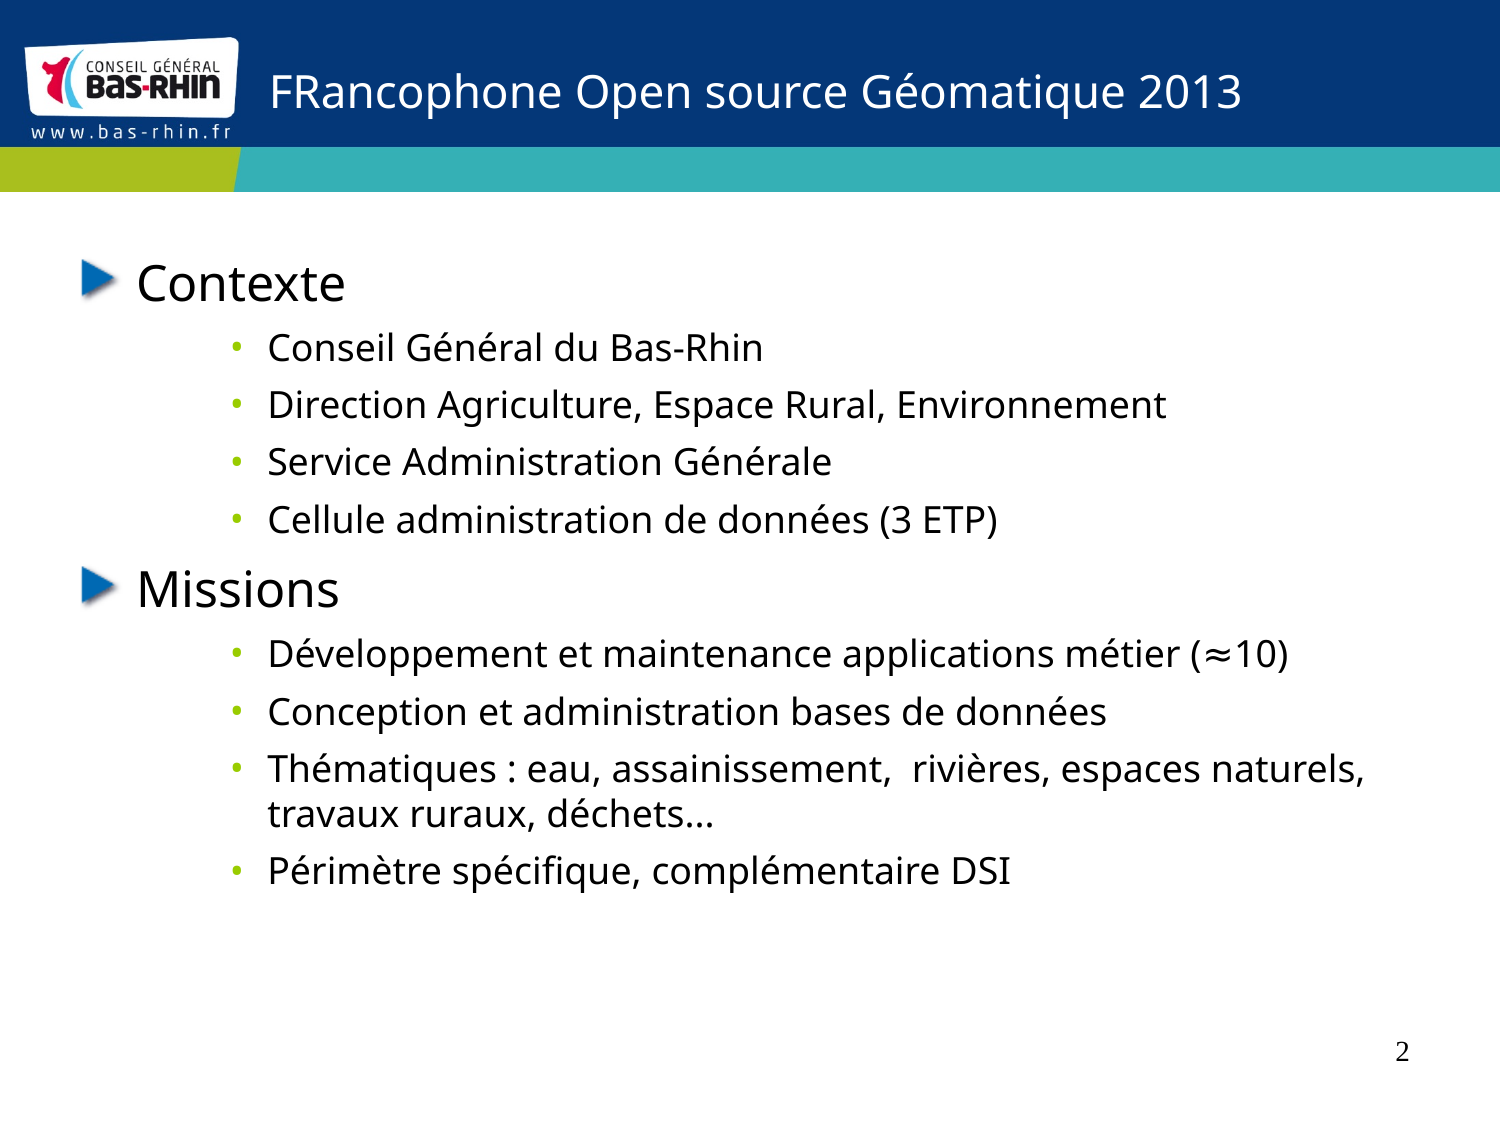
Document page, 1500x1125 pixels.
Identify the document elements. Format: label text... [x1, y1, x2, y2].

picture [0, 0, 1500, 192]
title FRancophone Open source Géomatique 2013 [253, 30, 1471, 149]
list Contexte Conseil Général du Bas-Rhin Direction Agriculture, Espace Rural, Environnement Service Administration Générale Cellule administration de données (3 ETP) Missions Développement et maintenance applications métier (≈10) Conception et administration bases de données Thématiques : eau, assainissement, rivières, espaces naturels, travaux ruraux, déchets... Périmètre spécifique, complémentaire DSI [64, 243, 1415, 986]
